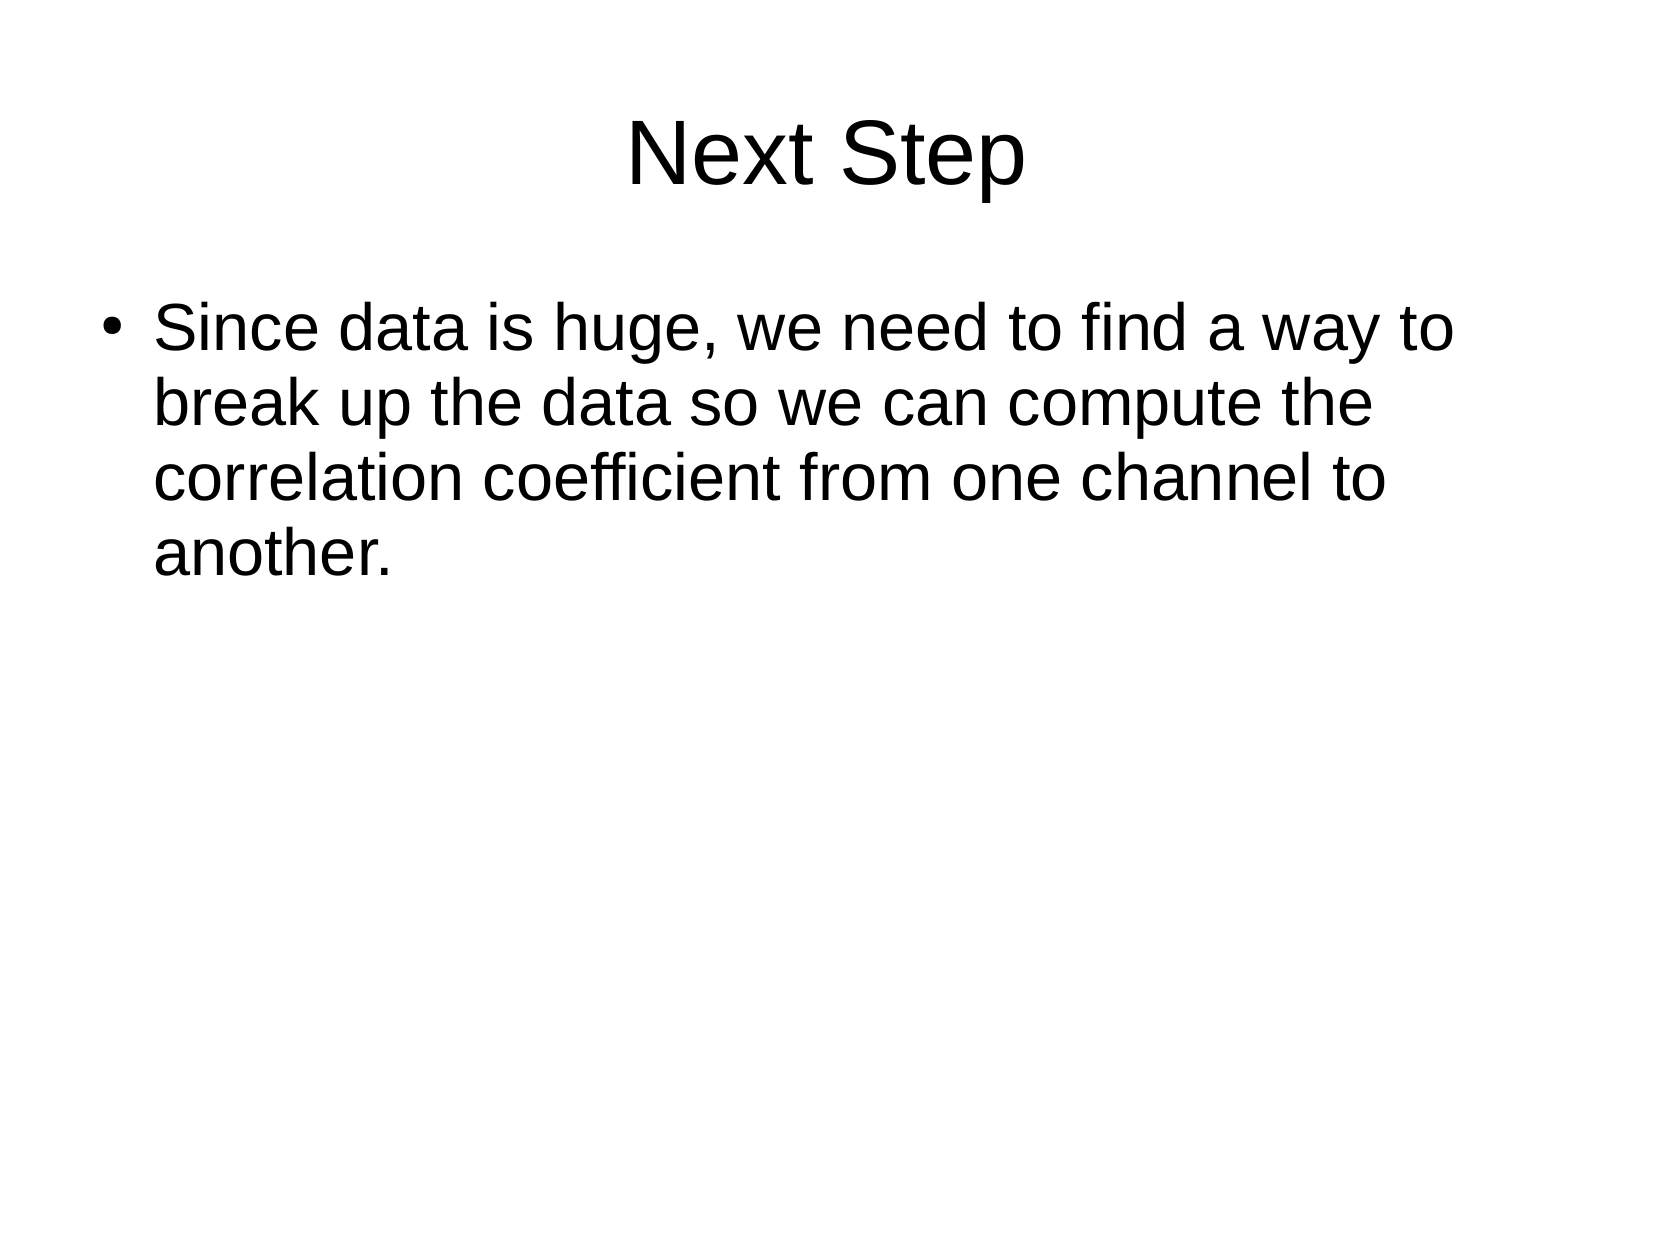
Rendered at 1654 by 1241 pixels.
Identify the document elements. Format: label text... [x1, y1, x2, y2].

list Since data is huge, we need to find a way to break up the data so we can compute the correlation coefficient from one channel to another. [82, 290, 1571, 1010]
title Next Step [82, 49, 1571, 257]
